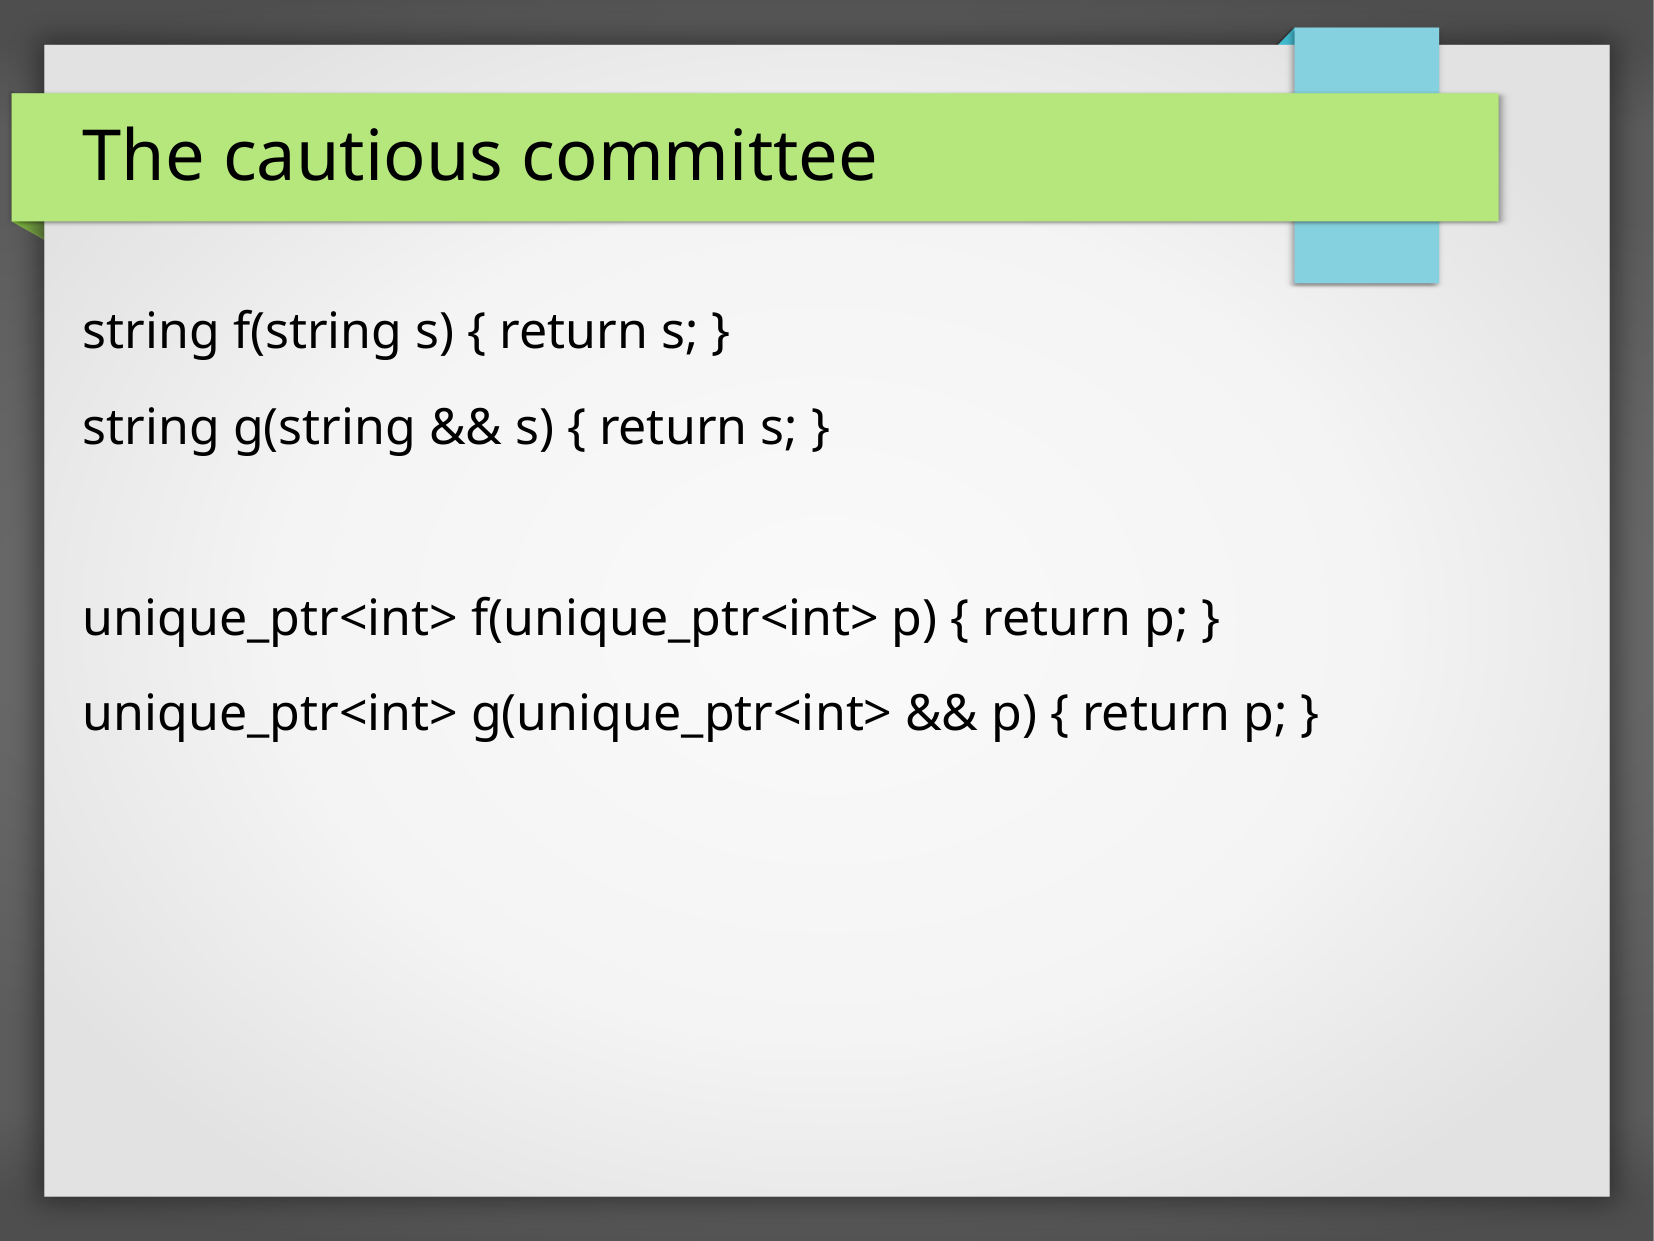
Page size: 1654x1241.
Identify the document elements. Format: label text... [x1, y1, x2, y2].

picture [0, 0, 1654, 1241]
title The cautious committee [82, 94, 1264, 213]
list string f(string s) { return s; } string g(string && s) { return s; } unique_ptr<int> f(unique_ptr<int> p) { return p; } unique_ptr<int> g(unique_ptr<int> && p) { return p; } [82, 295, 1571, 1015]
